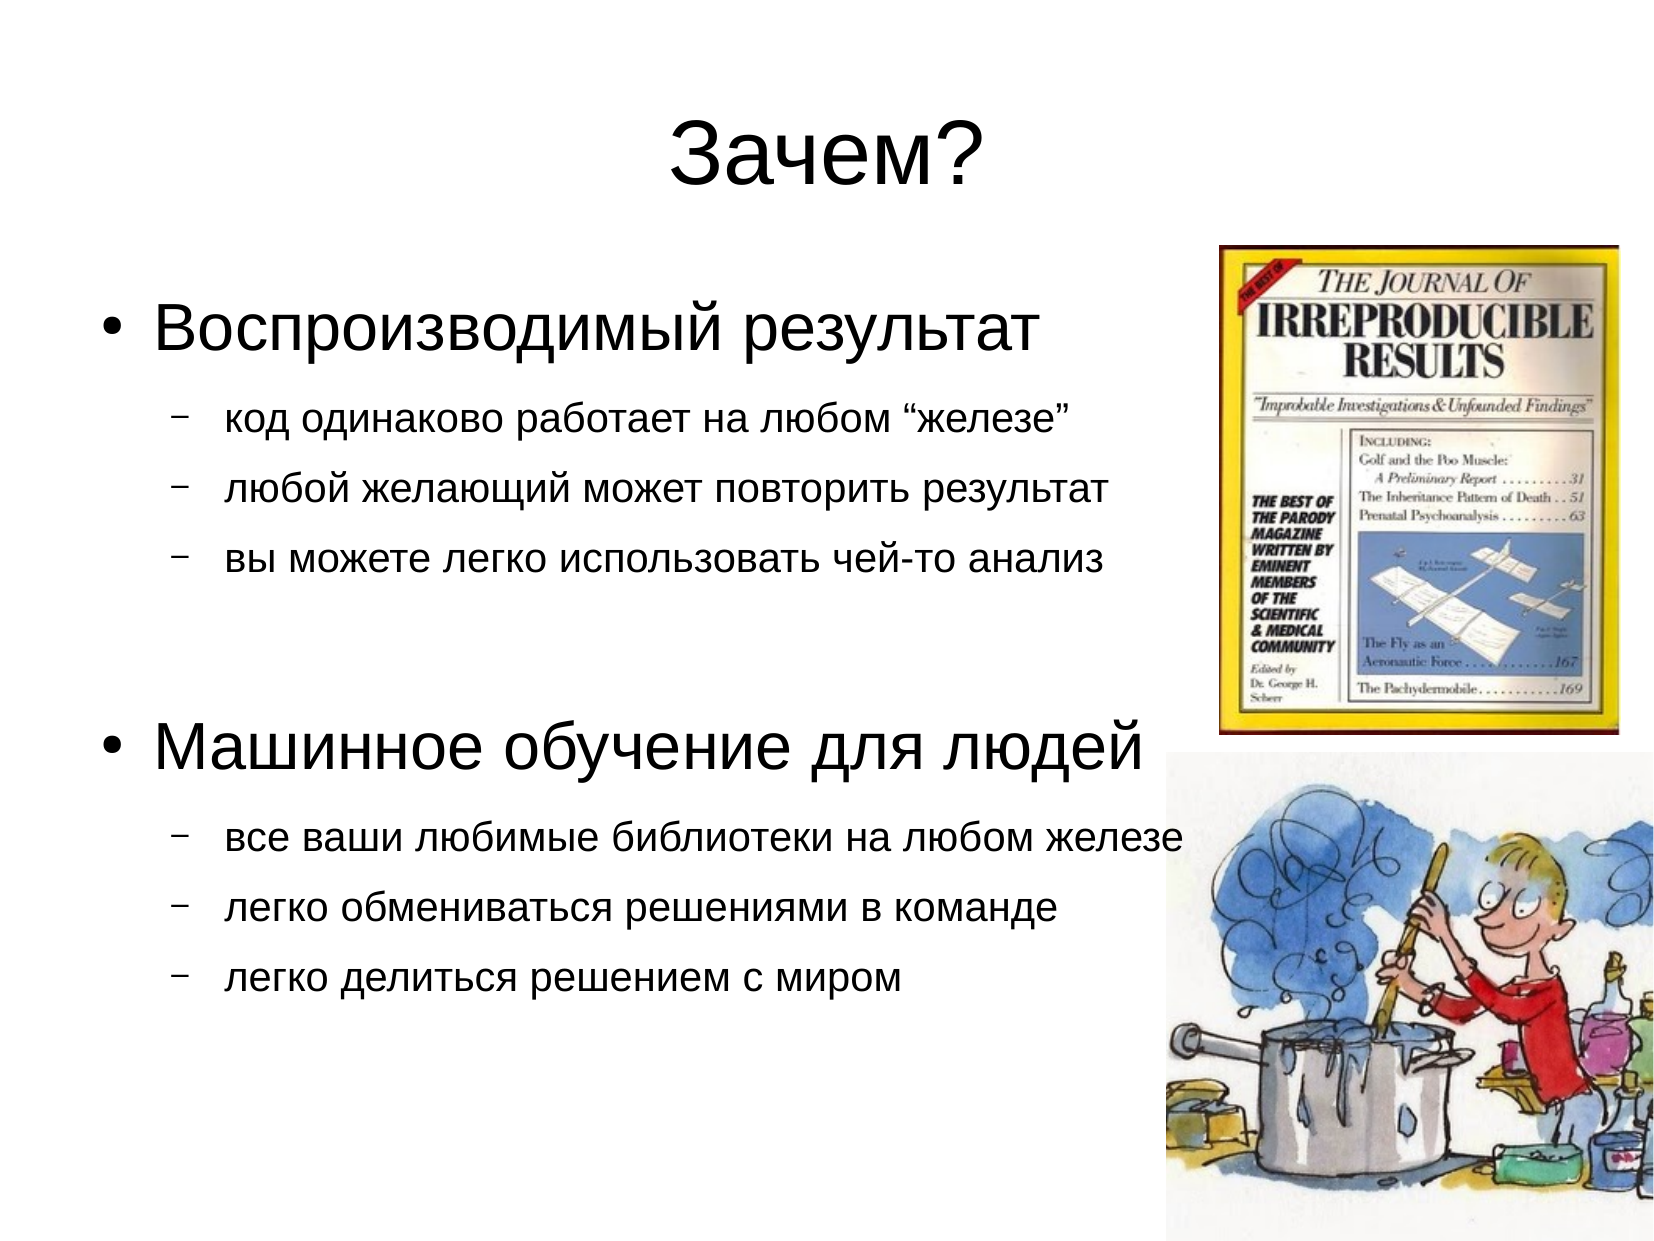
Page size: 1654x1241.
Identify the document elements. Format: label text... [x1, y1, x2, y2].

picture [1219, 245, 1621, 736]
title Зачем? [82, 49, 1571, 257]
list Воспроизводимый результат код одинаково работает на любом “железе” любой желающий может повторить результат вы можете легко использовать чей-то анализ Машинное обучение для людей все ваши любимые библиотеки на любом железе легко обмениваться решениями в команде легко делиться решением с миром [82, 290, 1571, 1096]
picture [1166, 752, 1654, 1241]
